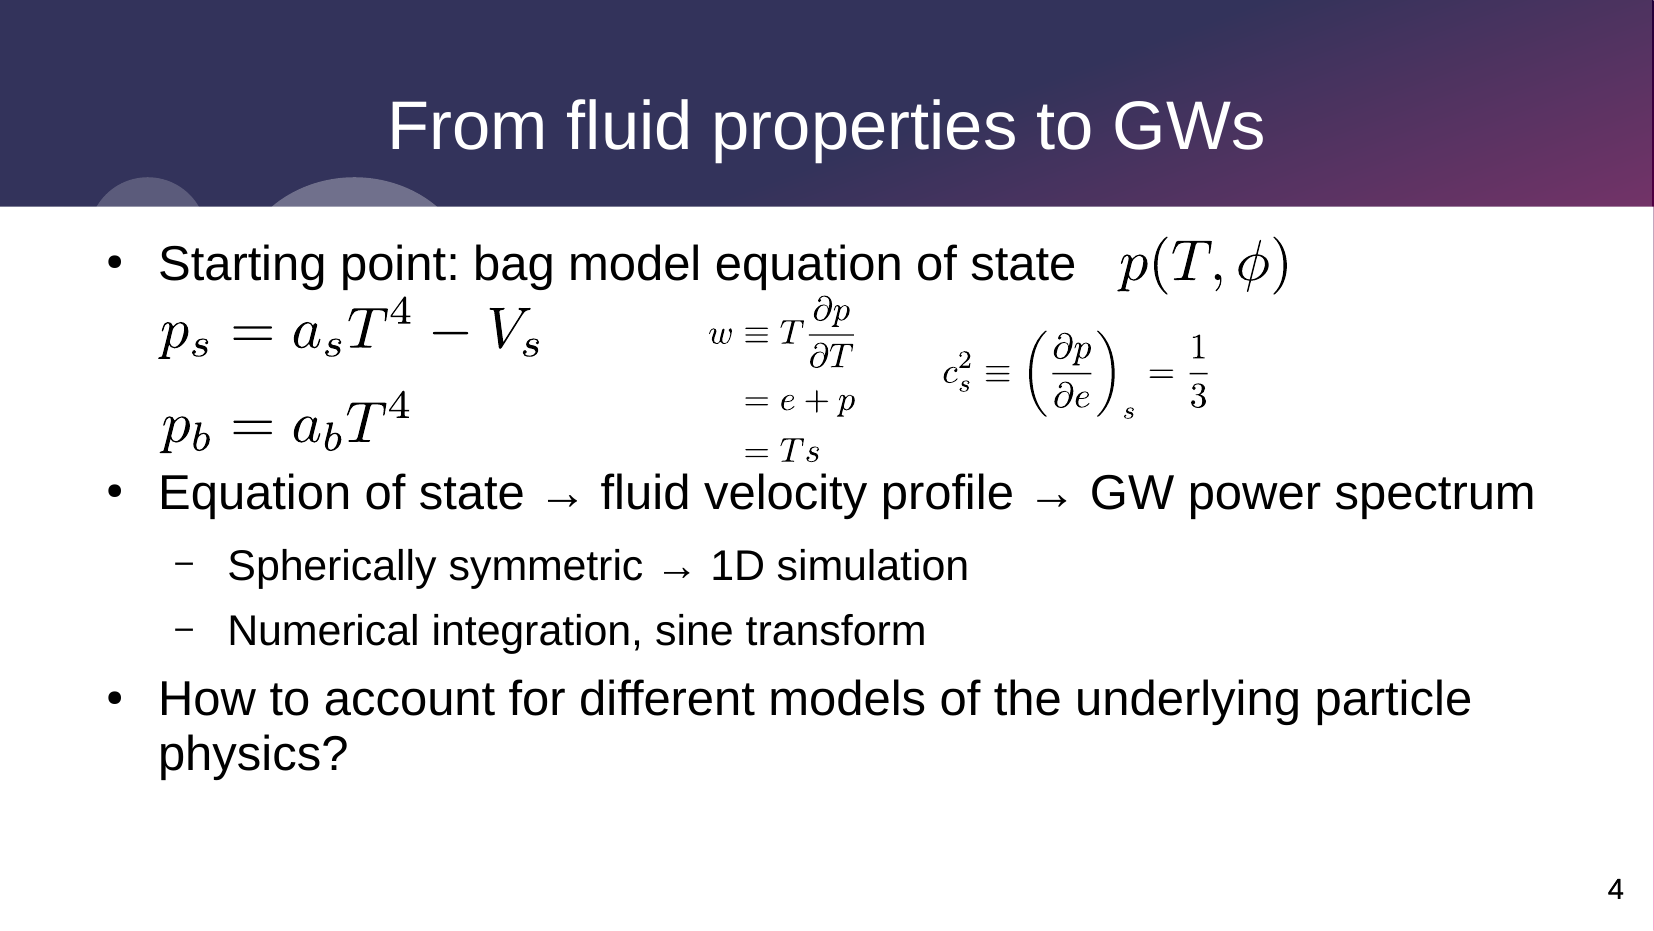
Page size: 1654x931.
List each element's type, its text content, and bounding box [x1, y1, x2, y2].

title From fluid properties to GWs [88, 44, 1565, 207]
picture [158, 296, 540, 454]
picture [1115, 234, 1290, 297]
list Starting point: bag model equation of state Equation of state → fluid velocity profile → GW power spectrum Spherically symmetric → 1D simulation Numerical integration, sine transform How to account for different models of the underlying particle physics? [88, 236, 1565, 827]
picture [942, 330, 1208, 419]
picture [708, 295, 855, 463]
